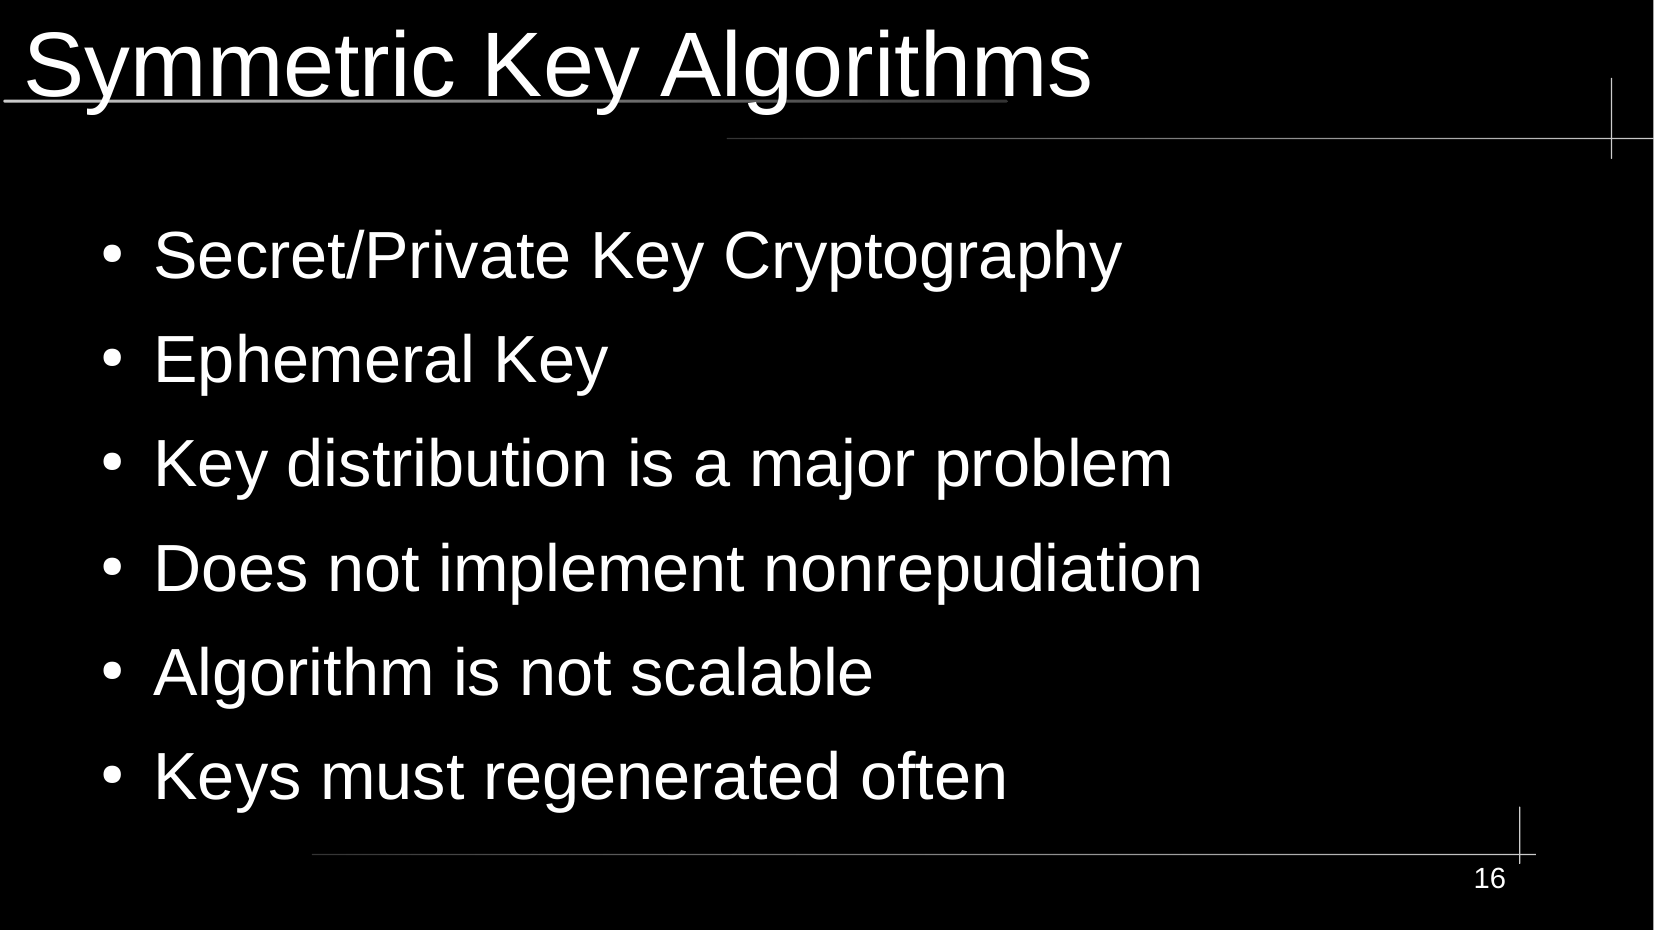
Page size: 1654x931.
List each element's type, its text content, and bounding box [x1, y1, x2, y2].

title Symmetric Key Algorithms [23, 11, 1589, 119]
list Secret/Private Key Cryptography Ephemeral Key Key distribution is a major problem Does not implement nonrepudiation Algorithm is not scalable Keys must regenerated often [82, 217, 1571, 851]
